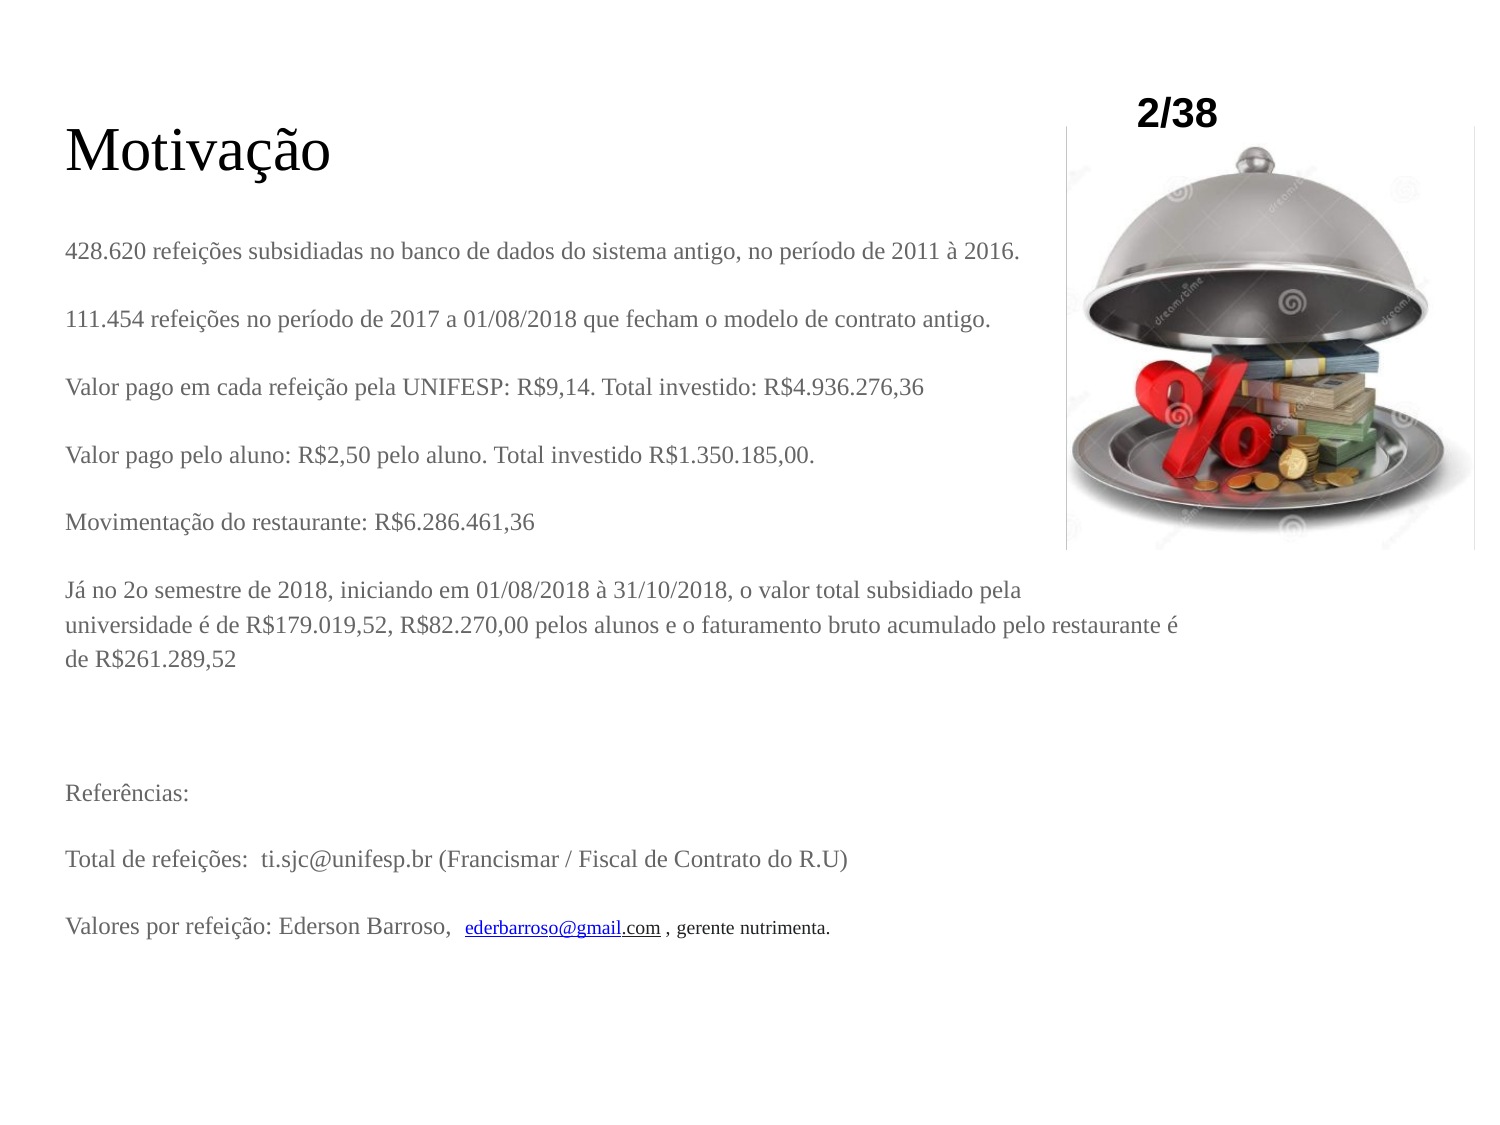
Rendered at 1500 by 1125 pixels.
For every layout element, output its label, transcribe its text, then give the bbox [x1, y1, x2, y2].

text_box Valores por refeição: Ederson Barroso, ederbarroso@gmail.com , gerente nutrimenta. [63, 911, 878, 941]
text_box Total de refeições: ti.sjc@unifesp.br (Francismar / Fiscal de Contrato do R.U) [63, 860, 857, 874]
text_box Motivação [51, 97, 1449, 223]
text_box 2/38 [1122, 82, 1335, 144]
text_box [1206, 126, 1475, 550]
text_box 428.620 refeições subsidiadas no banco de dados do sistema antigo, no período de 2011 à 2016. 111.454 refeições no período de 2017 a 01/08/2018 que fecham o modelo de contrato antigo. Valor pago em cada refeição pela UNIFESP: R$9,14. Total investido: R$4.936.276,36 Valor pago pelo aluno: R$2,50 pelo aluno. Total investido R$1.350.185,00. Movimentação do restaurante: R$6.286.461,36 Já no 2o semestre de 2018, iniciando em 01/08/2018 à 31/10/2018, o valor total subsidiado pela universidade é de R$179.019,52, R$82.270,00 pelos alunos e o faturamento bruto acumulado pelo restaurante é de R$261.289,52 Referências: [51, 222, 1206, 860]
